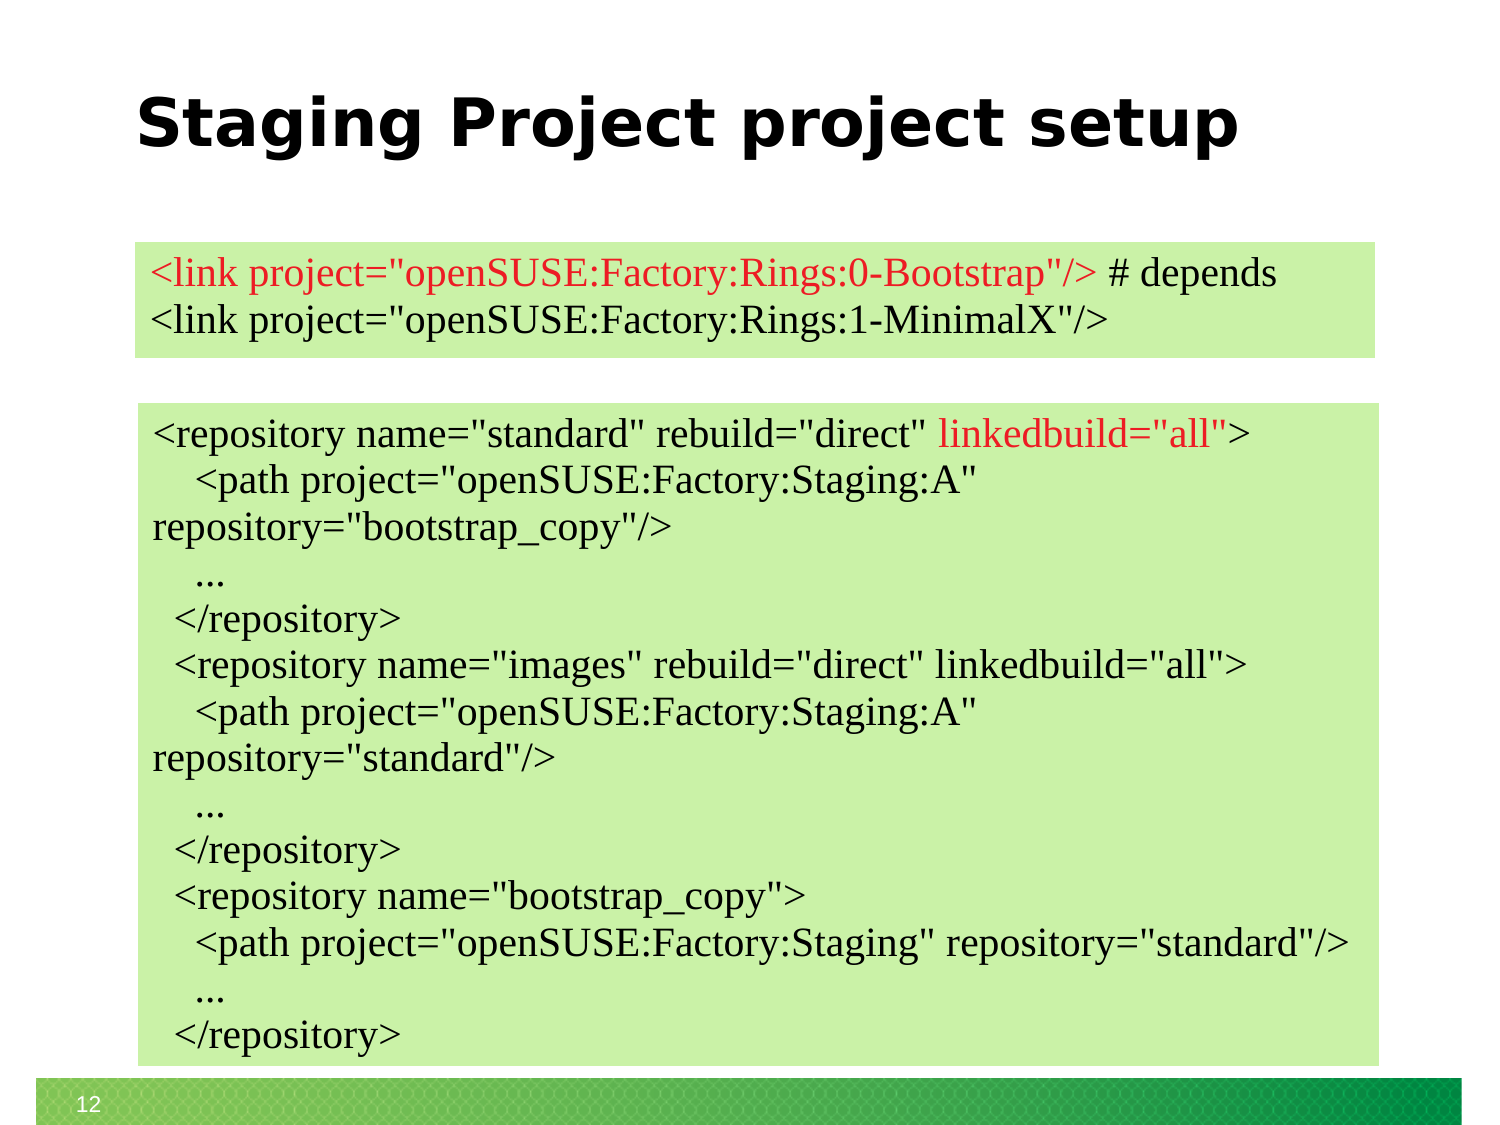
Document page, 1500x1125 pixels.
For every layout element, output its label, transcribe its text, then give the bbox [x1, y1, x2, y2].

picture [36, 1078, 1462, 1125]
title Staging Project project setup [135, 41, 1372, 204]
table_header <repository name="standard" rebuild="direct" linkedbuild="all"> <path project="openSUSE:Factory:Staging:A" repository="bootstrap_copy"/> ... </repository> <repository name="images" rebuild="direct" linkedbuild="all"> <path project="openSUSE:Factory:Staging:A" repository="standard"/> ... </repository> <repository name="bootstrap_copy"> <path project="openSUSE:Factory:Staging" repository="standard"/> ... </repository> [138, 403, 1379, 1066]
table_header <link project="openSUSE:Factory:Rings:0-Bootstrap"/> # depends <link project="openSUSE:Factory:Rings:1-MinimalX"/> [135, 242, 1375, 358]
